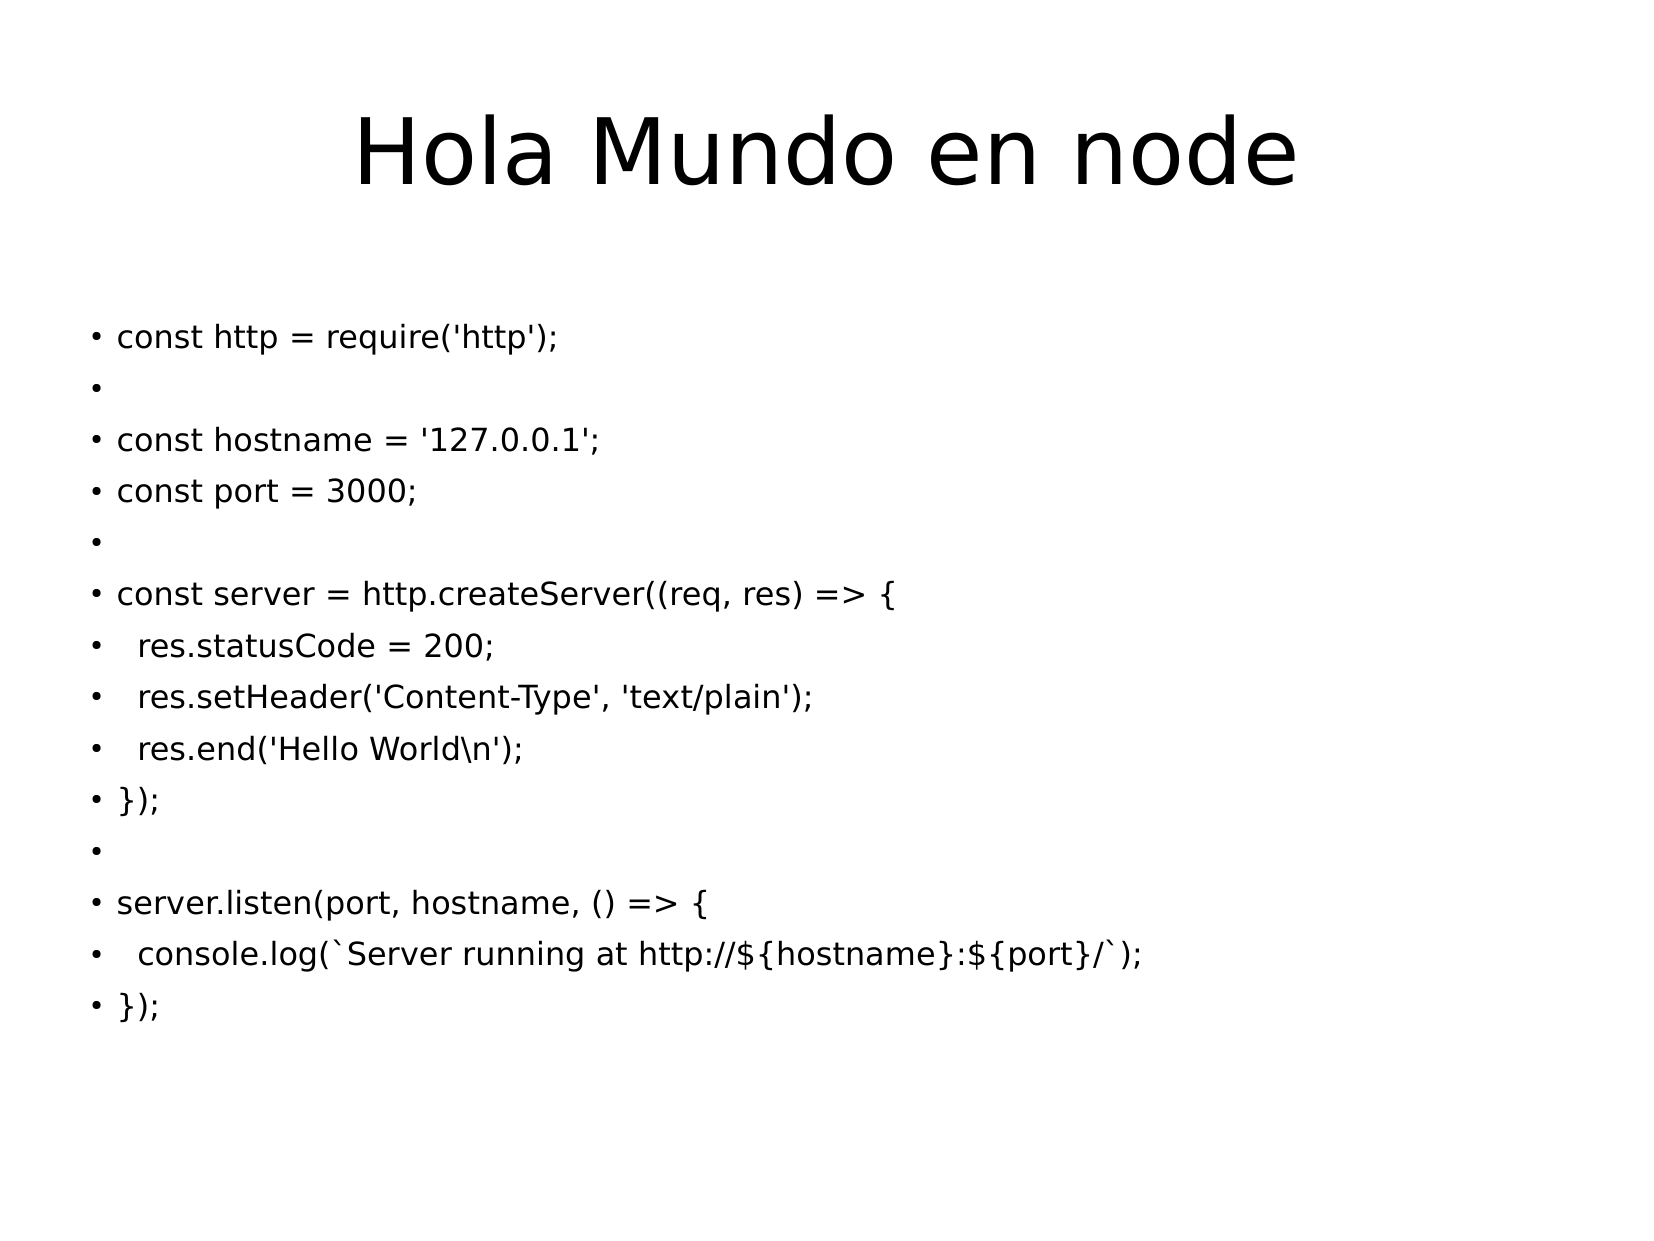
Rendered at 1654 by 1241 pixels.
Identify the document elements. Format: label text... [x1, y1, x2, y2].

title Hola Mundo en node [82, 49, 1571, 257]
list const http = require('http'); const hostname = '127.0.0.1'; const port = 3000; const server = http.createServer((req, res) => { res.statusCode = 200; res.setHeader('Content-Type', 'text/plain'); res.end('Hello World\n'); }); server.listen(port, hostname, () => { console.log(`Server running at http://${hostname}:${port}/`); }); [82, 318, 1571, 1039]
